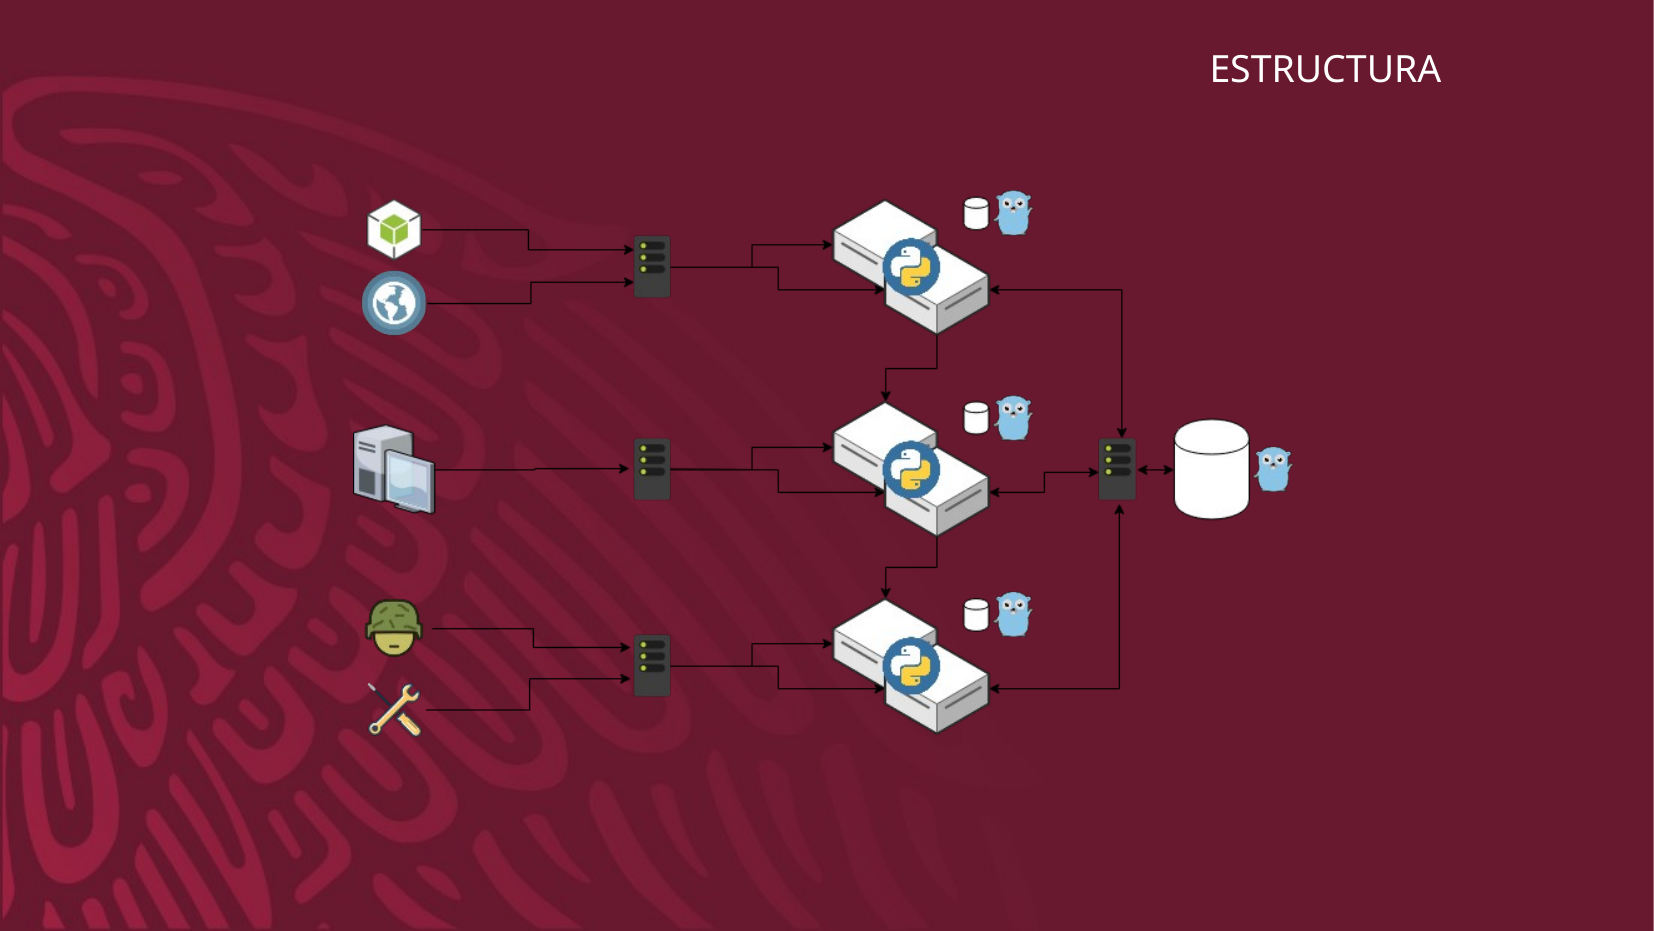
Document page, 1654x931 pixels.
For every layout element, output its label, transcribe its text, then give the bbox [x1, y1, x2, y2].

text_box ESTRUCTURA [1194, 35, 1563, 88]
picture [0, 0, 1654, 931]
